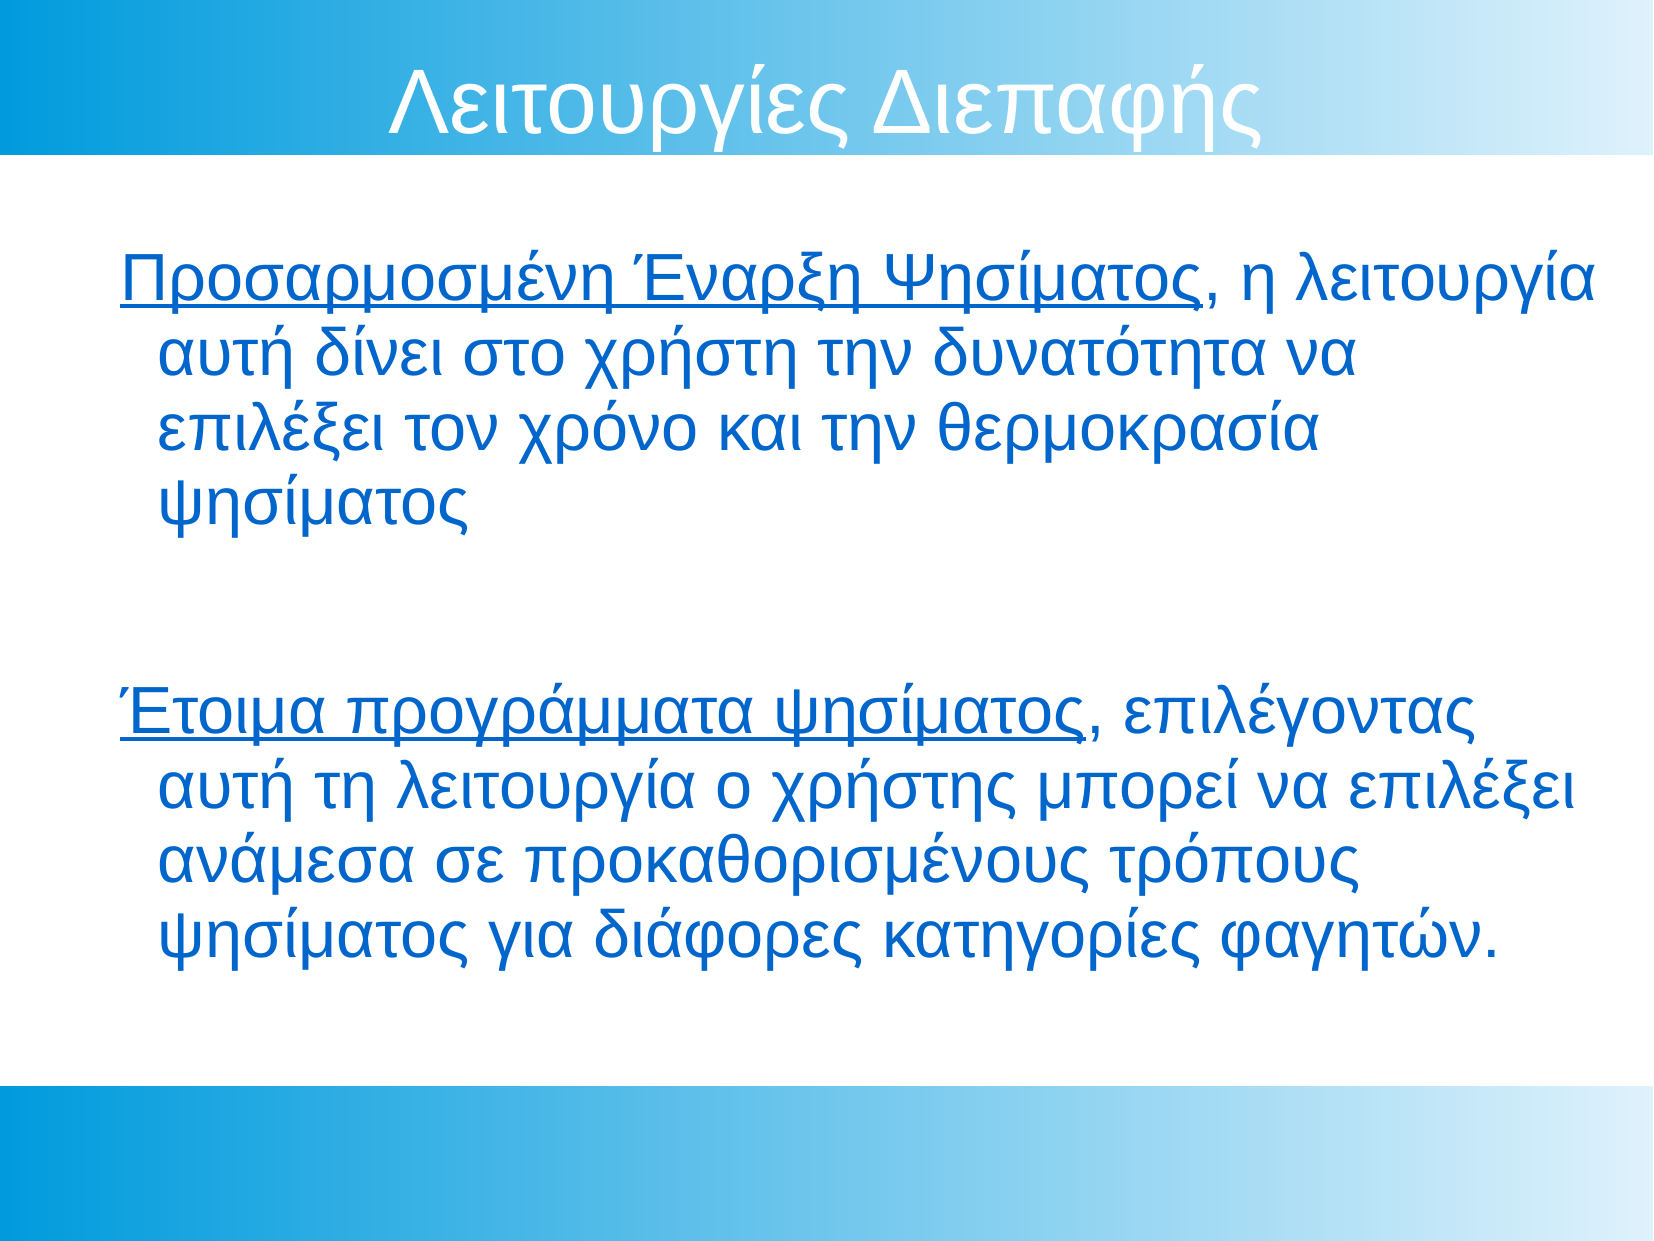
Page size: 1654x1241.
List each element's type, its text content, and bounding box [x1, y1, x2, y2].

list Προσαρμοσμένη Έναρξη Ψησίματος, η λειτουργία αυτή δίνει στο χρήστη την δυνατότητα να επιλέξει τον χρόνο και την θερμοκρασία ψησίματος Έτοιμα προγράμματα ψησίματος, επιλέγοντας αυτή τη λειτουργία ο χρήστης μπορεί να επιλέξει ανάμεσα σε προκαθορισμένους τρόπους ψησίματος για διάφορες κατηγορίες φαγητών. [82, 240, 1606, 1010]
title Λειτουργίες Διεπαφής [82, 49, 1571, 155]
